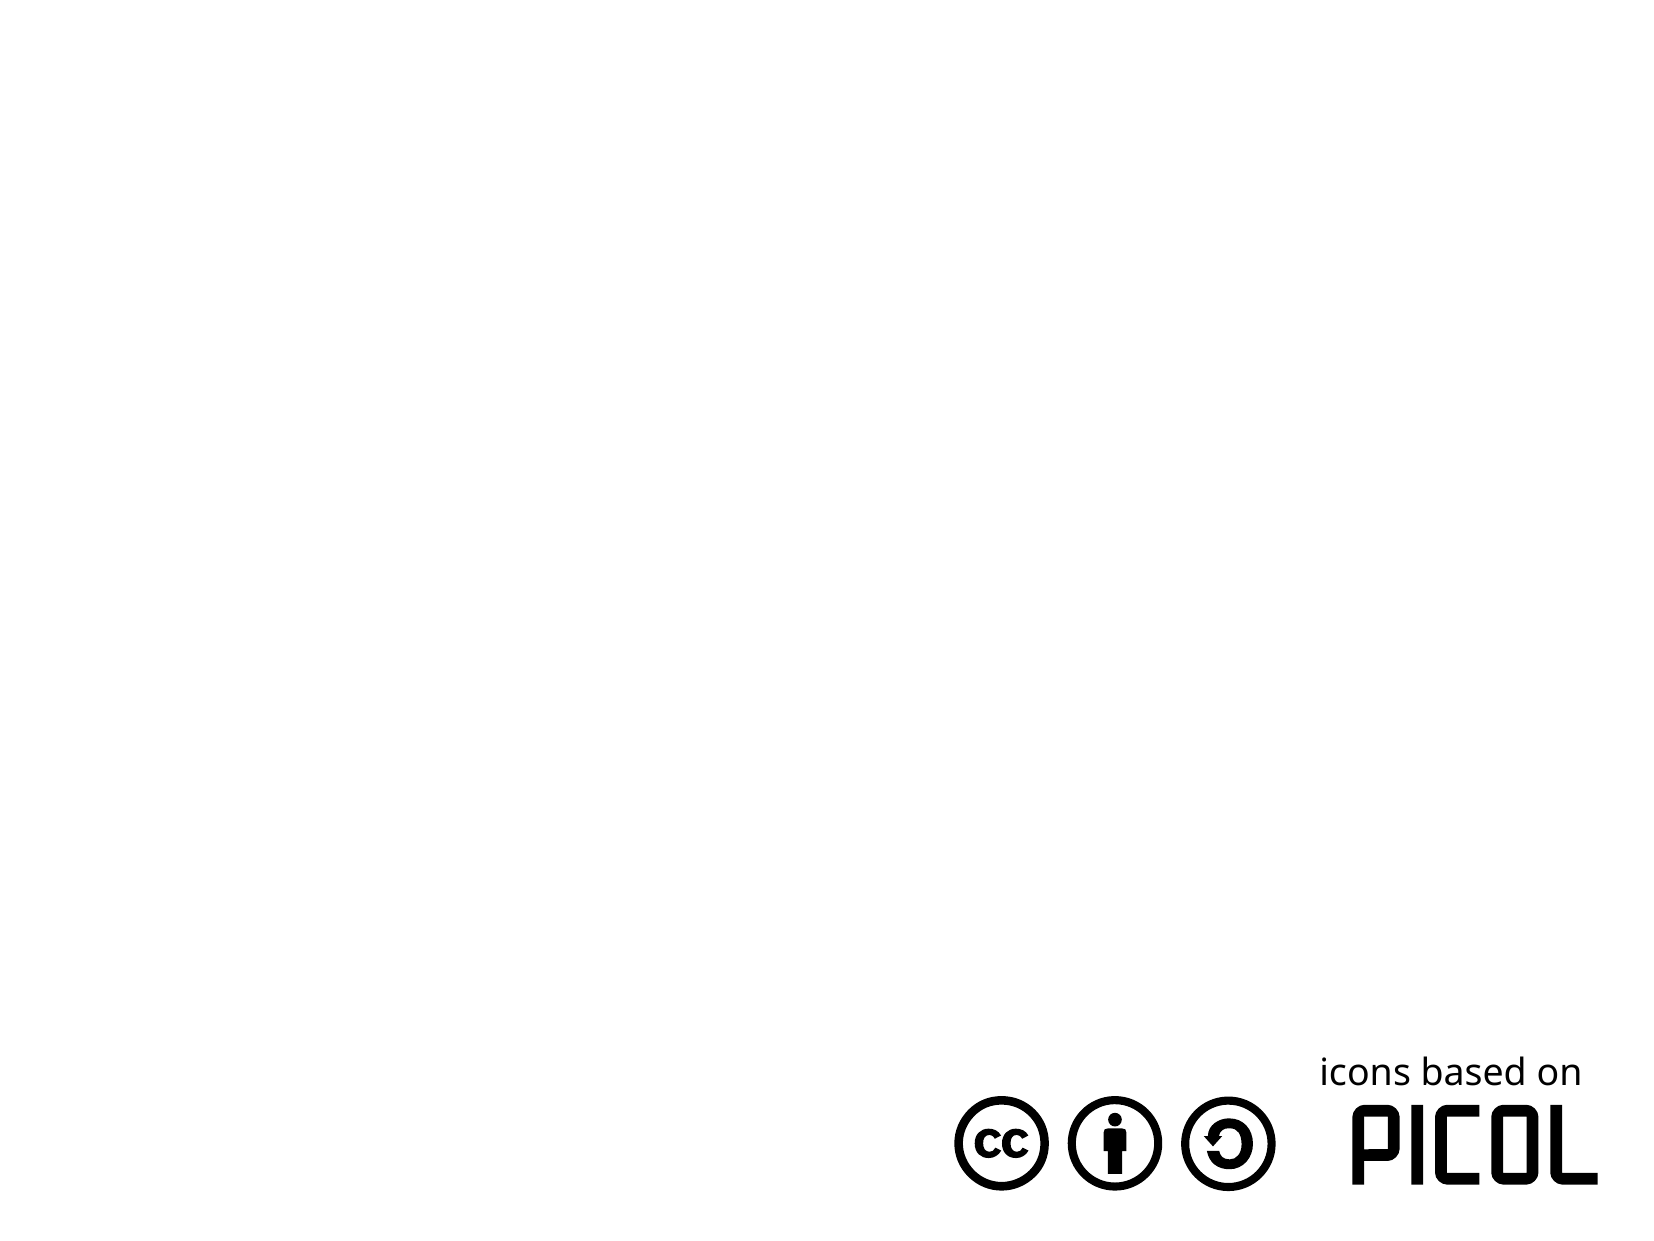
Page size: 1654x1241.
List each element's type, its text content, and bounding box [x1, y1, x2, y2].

picture [954, 1096, 1049, 1191]
picture [1067, 1096, 1163, 1191]
text_box icons based on [1304, 1037, 1616, 1098]
picture [1181, 1096, 1276, 1192]
picture [1346, 1098, 1607, 1191]
